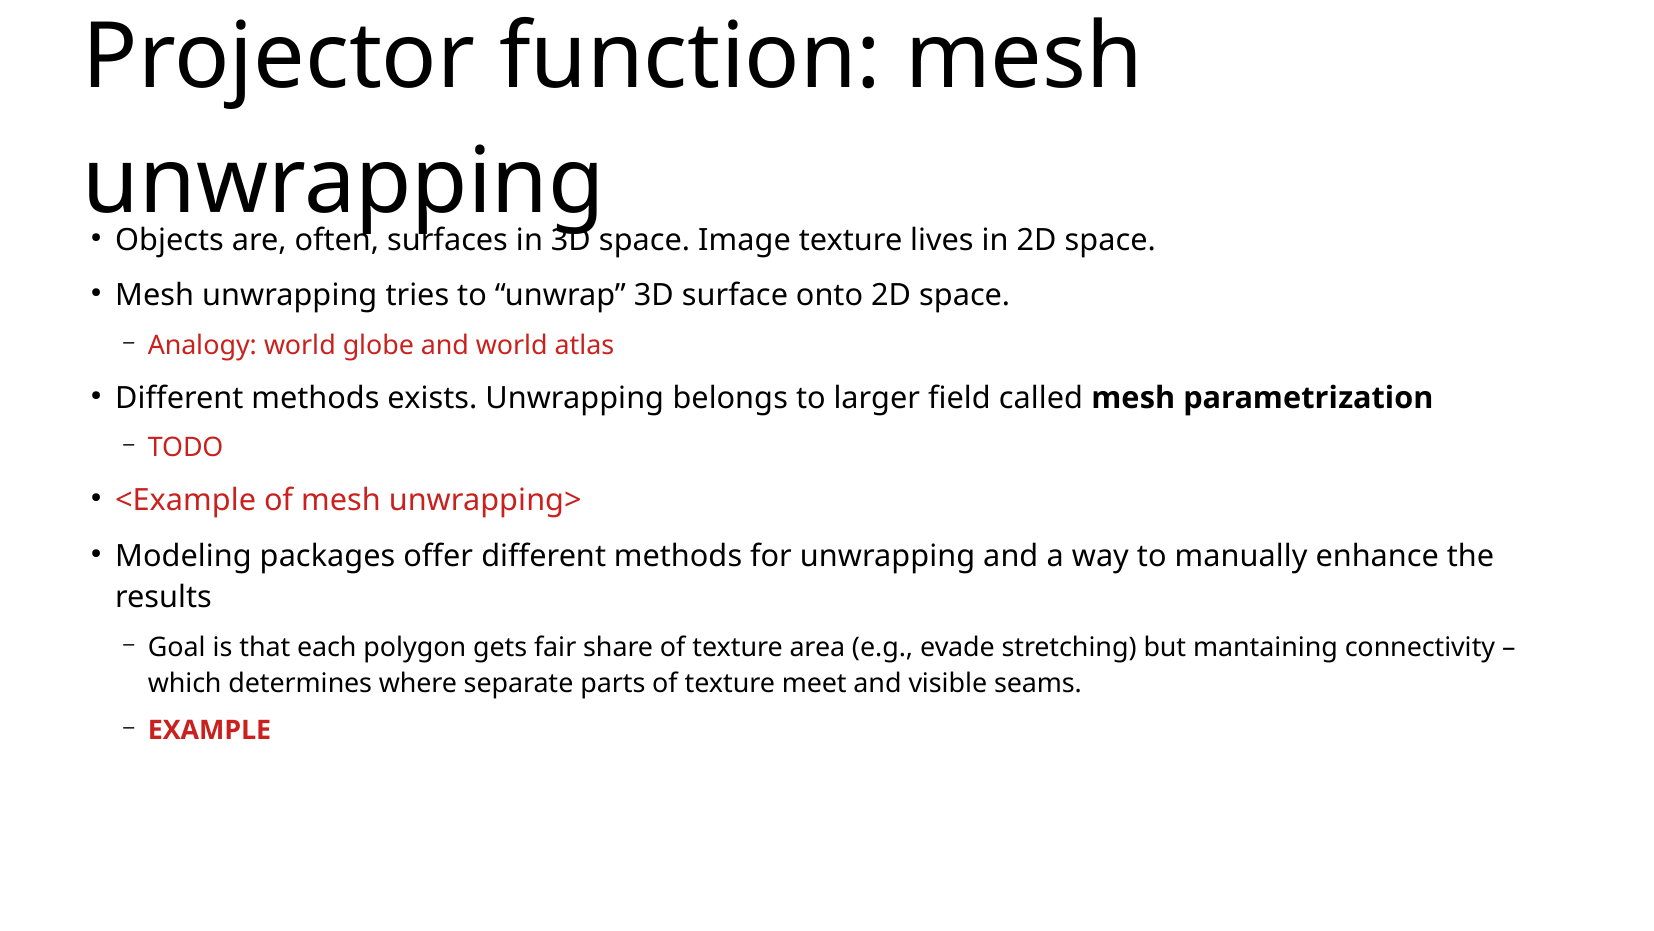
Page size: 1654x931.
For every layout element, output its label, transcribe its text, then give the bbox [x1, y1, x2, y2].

title Projector function: mesh unwrapping [82, 37, 1571, 193]
list Objects are, often, surfaces in 3D space. Image texture lives in 2D space. Mesh unwrapping tries to “unwrap” 3D surface onto 2D space. Analogy: world globe and world atlas Different methods exists. Unwrapping belongs to larger field called mesh parametrization TODO <Example of mesh unwrapping> Modeling packages offer different methods for unwrapping and a way to manually enhance the results Goal is that each polygon gets fair share of texture area (e.g., evade stretching) but mantaining connectivity – which determines where separate parts of texture meet and visible seams. EXAMPLE [82, 217, 1571, 758]
